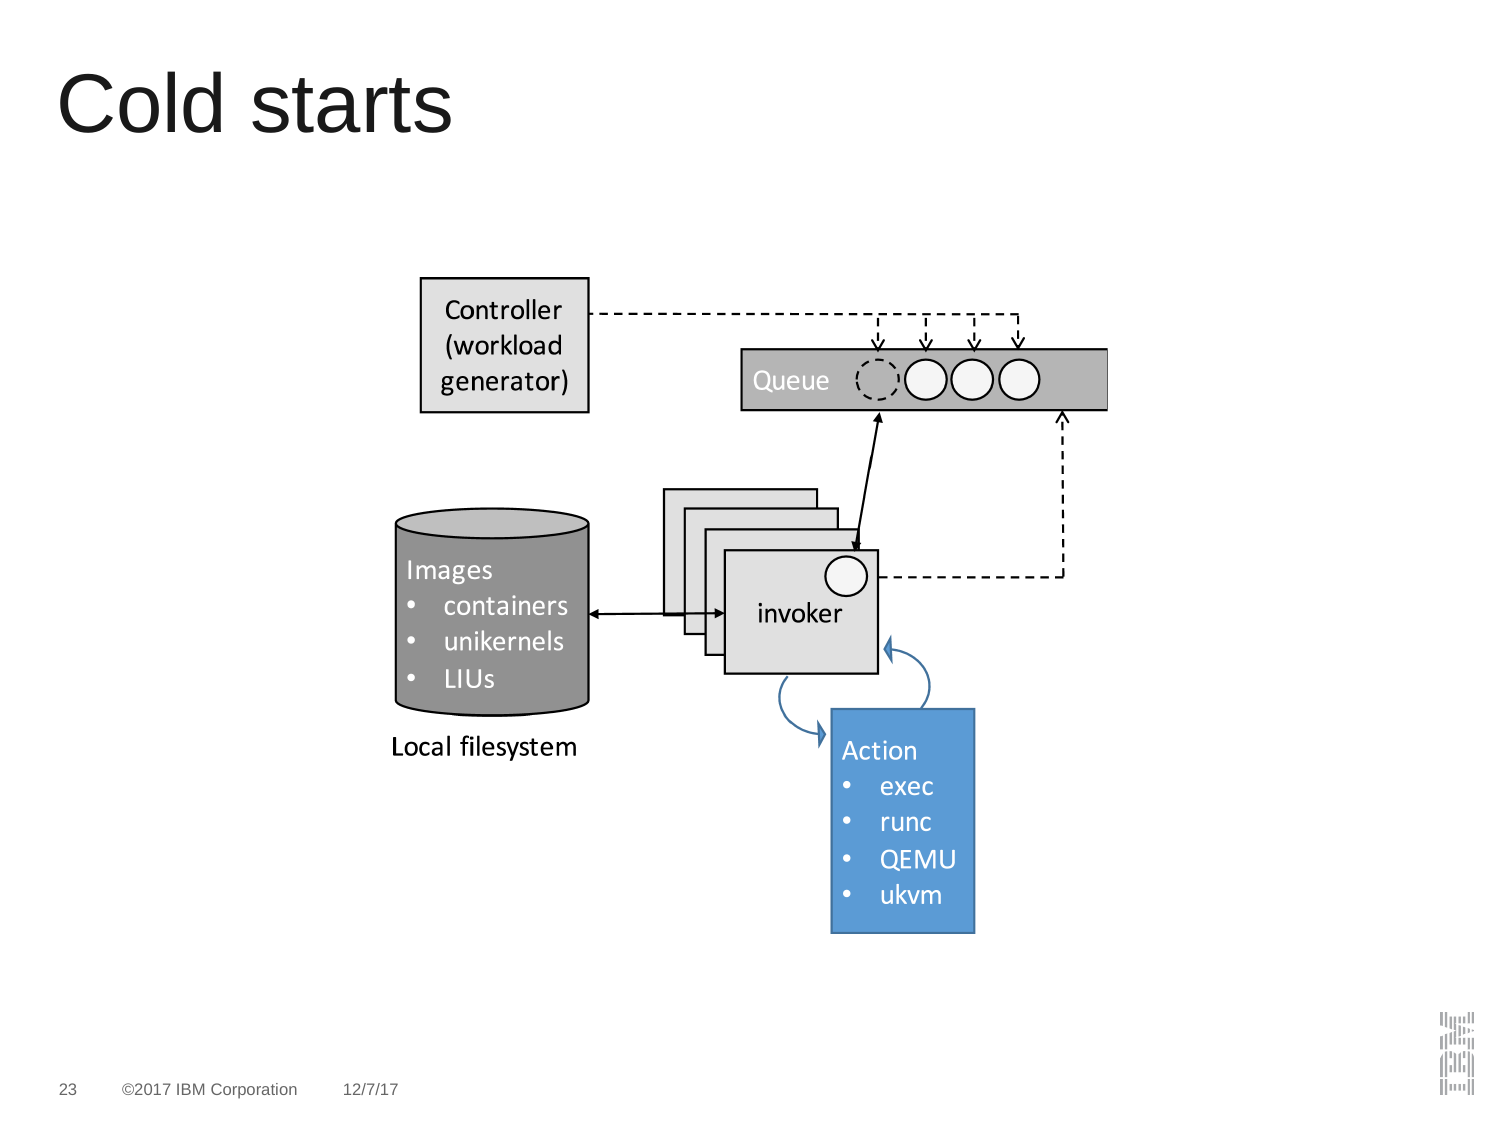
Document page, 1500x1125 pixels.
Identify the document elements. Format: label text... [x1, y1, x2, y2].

picture [1440, 1012, 1474, 1095]
picture [393, 277, 1108, 934]
text_box Cold starts [56, 49, 1440, 200]
